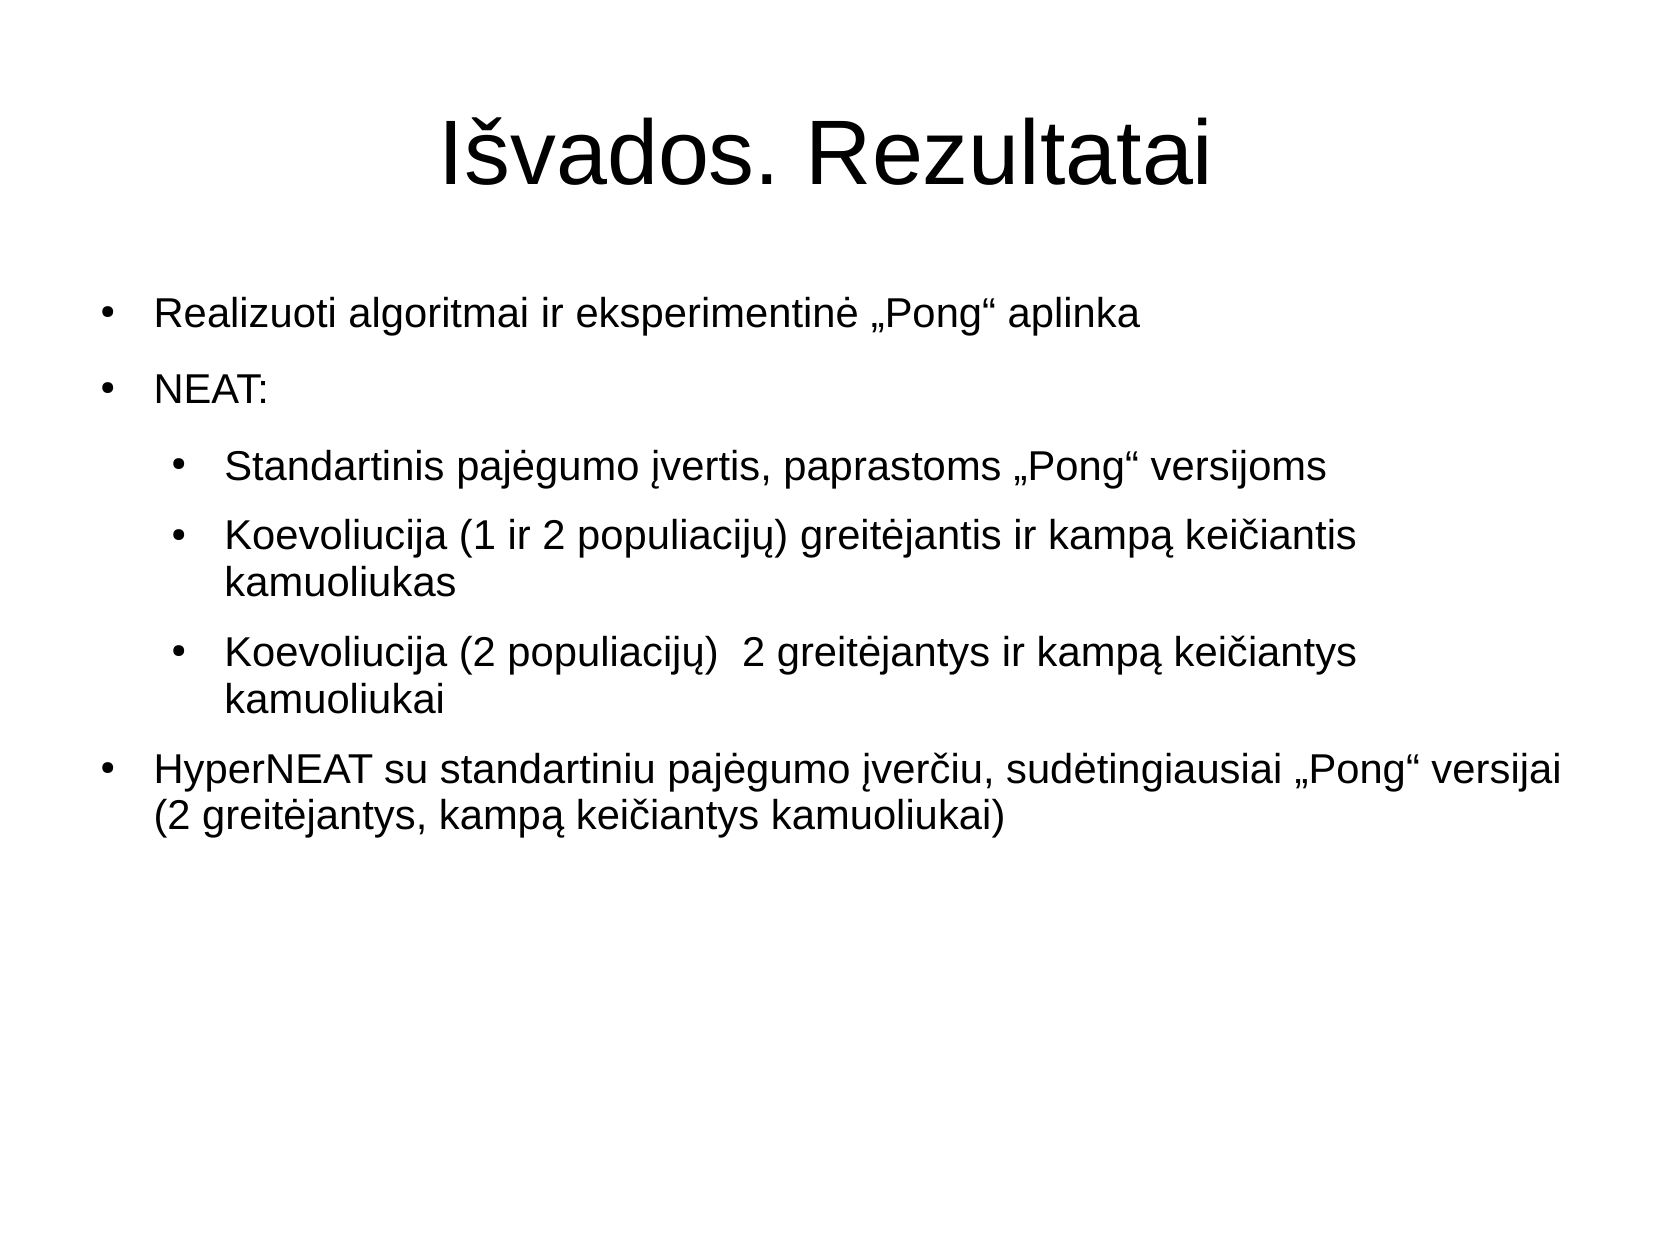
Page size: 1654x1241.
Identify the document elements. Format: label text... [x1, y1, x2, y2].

list Realizuoti algoritmai ir eksperimentinė „Pong“ aplinka NEAT: Standartinis pajėgumo įvertis, paprastoms „Pong“ versijoms Koevoliucija (1 ir 2 populiacijų) greitėjantis ir kampą keičiantis kamuoliukas Koevoliucija (2 populiacijų) 2 greitėjantys ir kampą keičiantys kamuoliukai HyperNEAT su standartiniu pajėgumo įverčiu, sudėtingiausiai „Pong“ versijai (2 greitėjantys, kampą keičiantys kamuoliukai) [82, 290, 1571, 1010]
title Išvados. Rezultatai [82, 49, 1571, 257]
